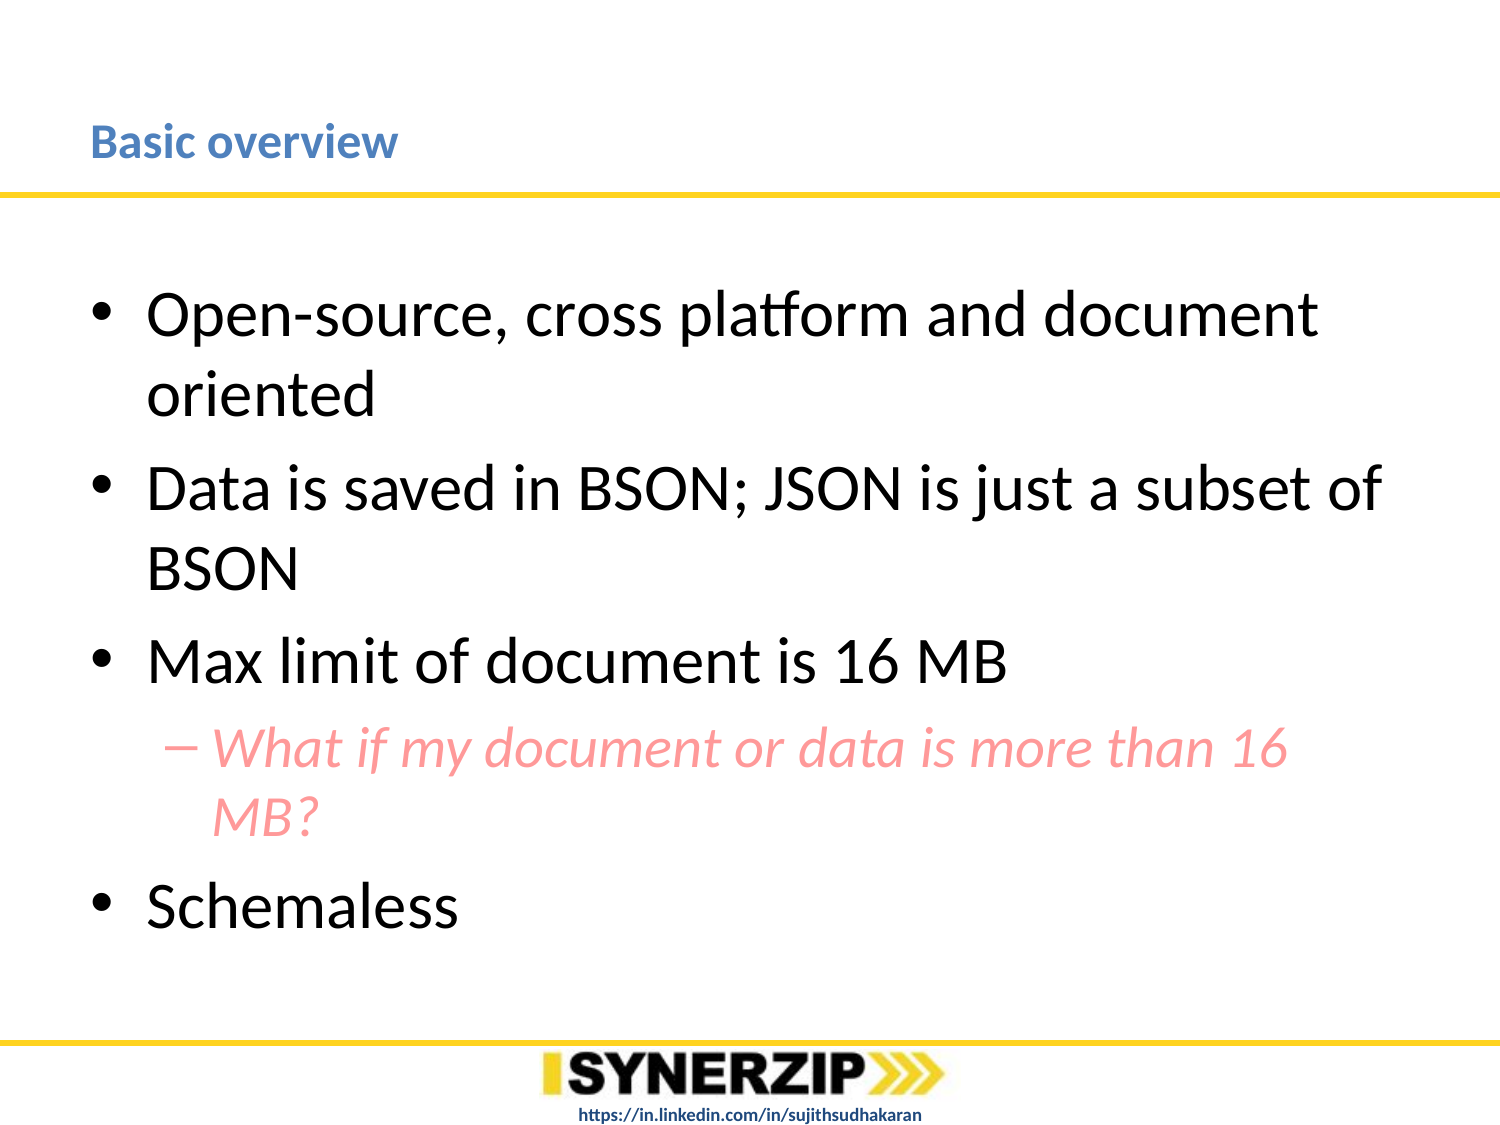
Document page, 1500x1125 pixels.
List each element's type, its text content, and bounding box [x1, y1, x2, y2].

picture [539, 1049, 961, 1090]
text_box https://in.linkedin.com/in/sujithsudhakaran [500, 1090, 1000, 1125]
list Open-source, cross platform and document oriented Data is saved in BSON; JSON is just a subset of BSON Max limit of document is 16 MB What if my document or data is more than 16 MB? Schemaless [75, 262, 1425, 1005]
title Basic overview [75, 45, 1425, 233]
